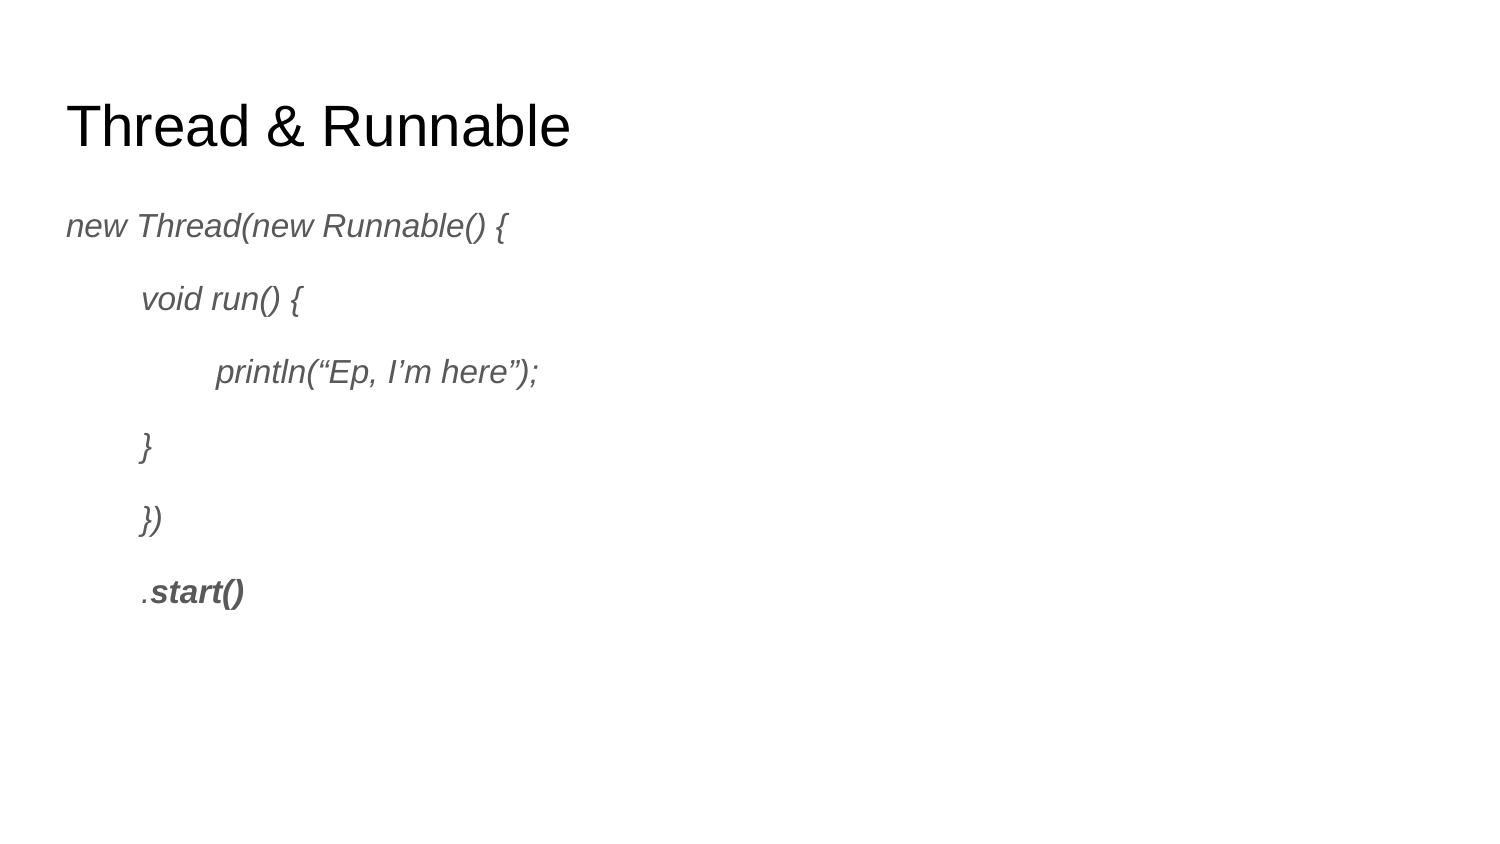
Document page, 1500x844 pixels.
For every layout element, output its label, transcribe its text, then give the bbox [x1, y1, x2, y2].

title Thread & Runnable [51, 72, 1449, 167]
list new Thread(new Runnable() { void run() { println(“Ep, I’m here”); } }) .start() [51, 189, 1284, 750]
